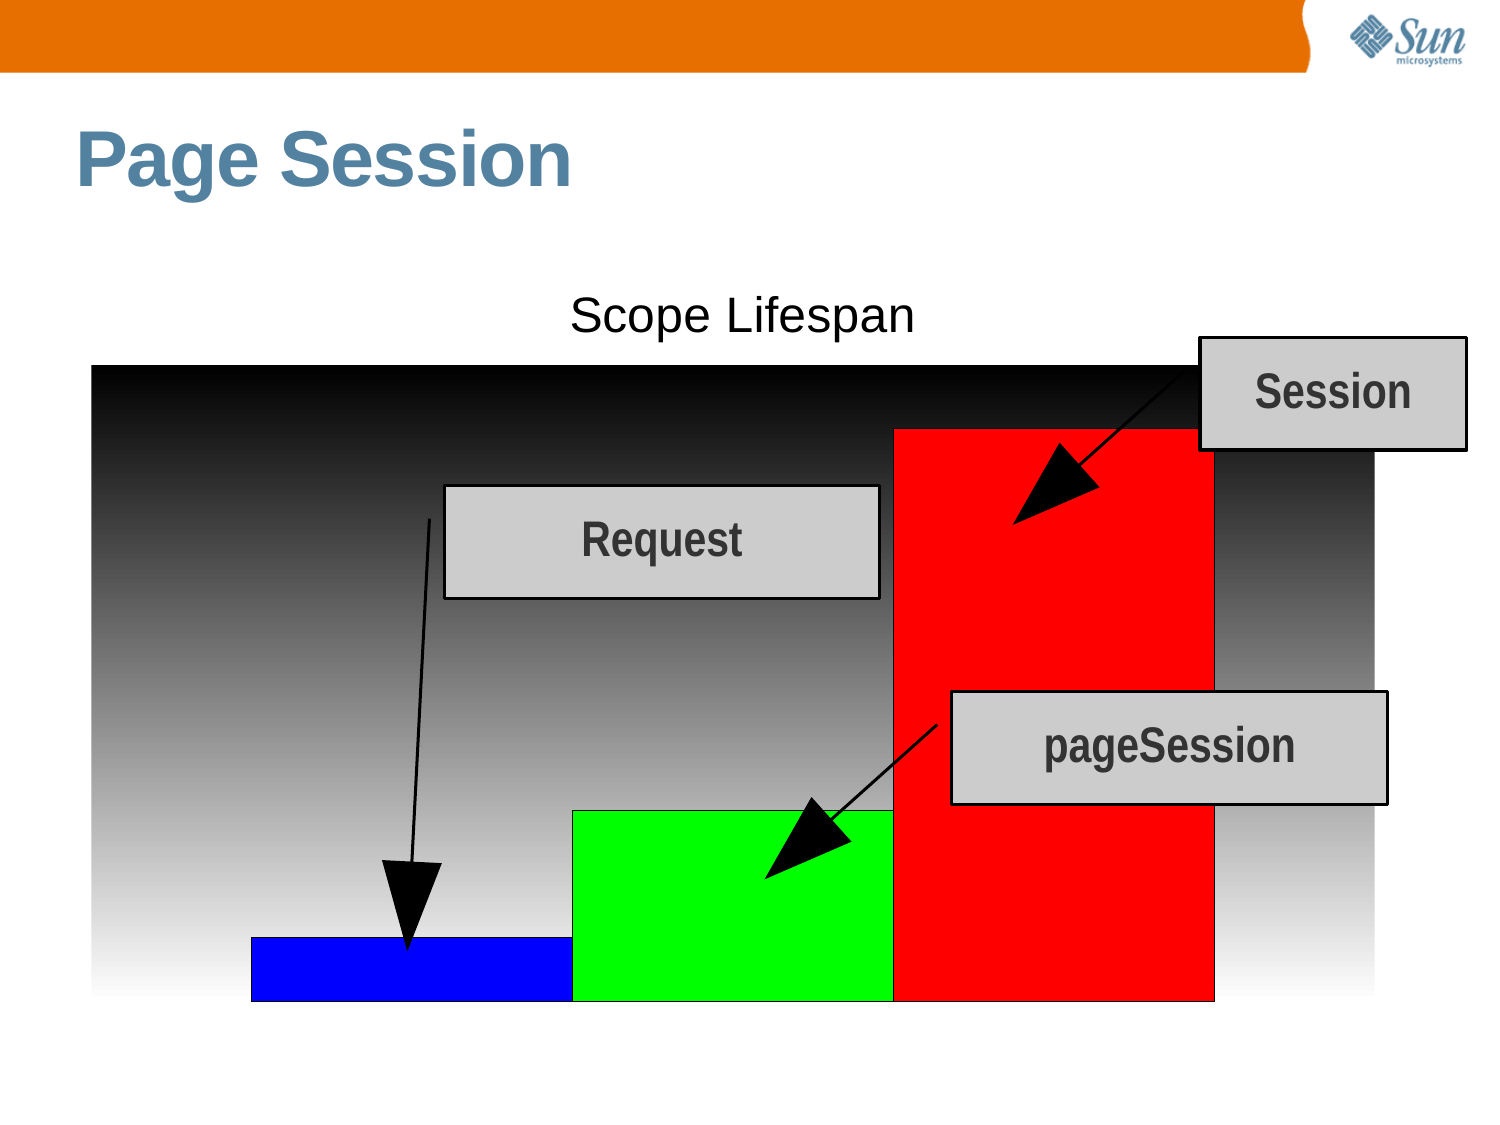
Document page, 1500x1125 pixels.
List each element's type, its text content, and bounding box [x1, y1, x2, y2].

text_box Session [1200, 337, 1467, 450]
title Page Session [75, 122, 1438, 228]
chart [64, 257, 1402, 1017]
picture [0, 0, 1500, 75]
text_box Request [444, 486, 880, 598]
text_box pageSession [952, 692, 1388, 804]
